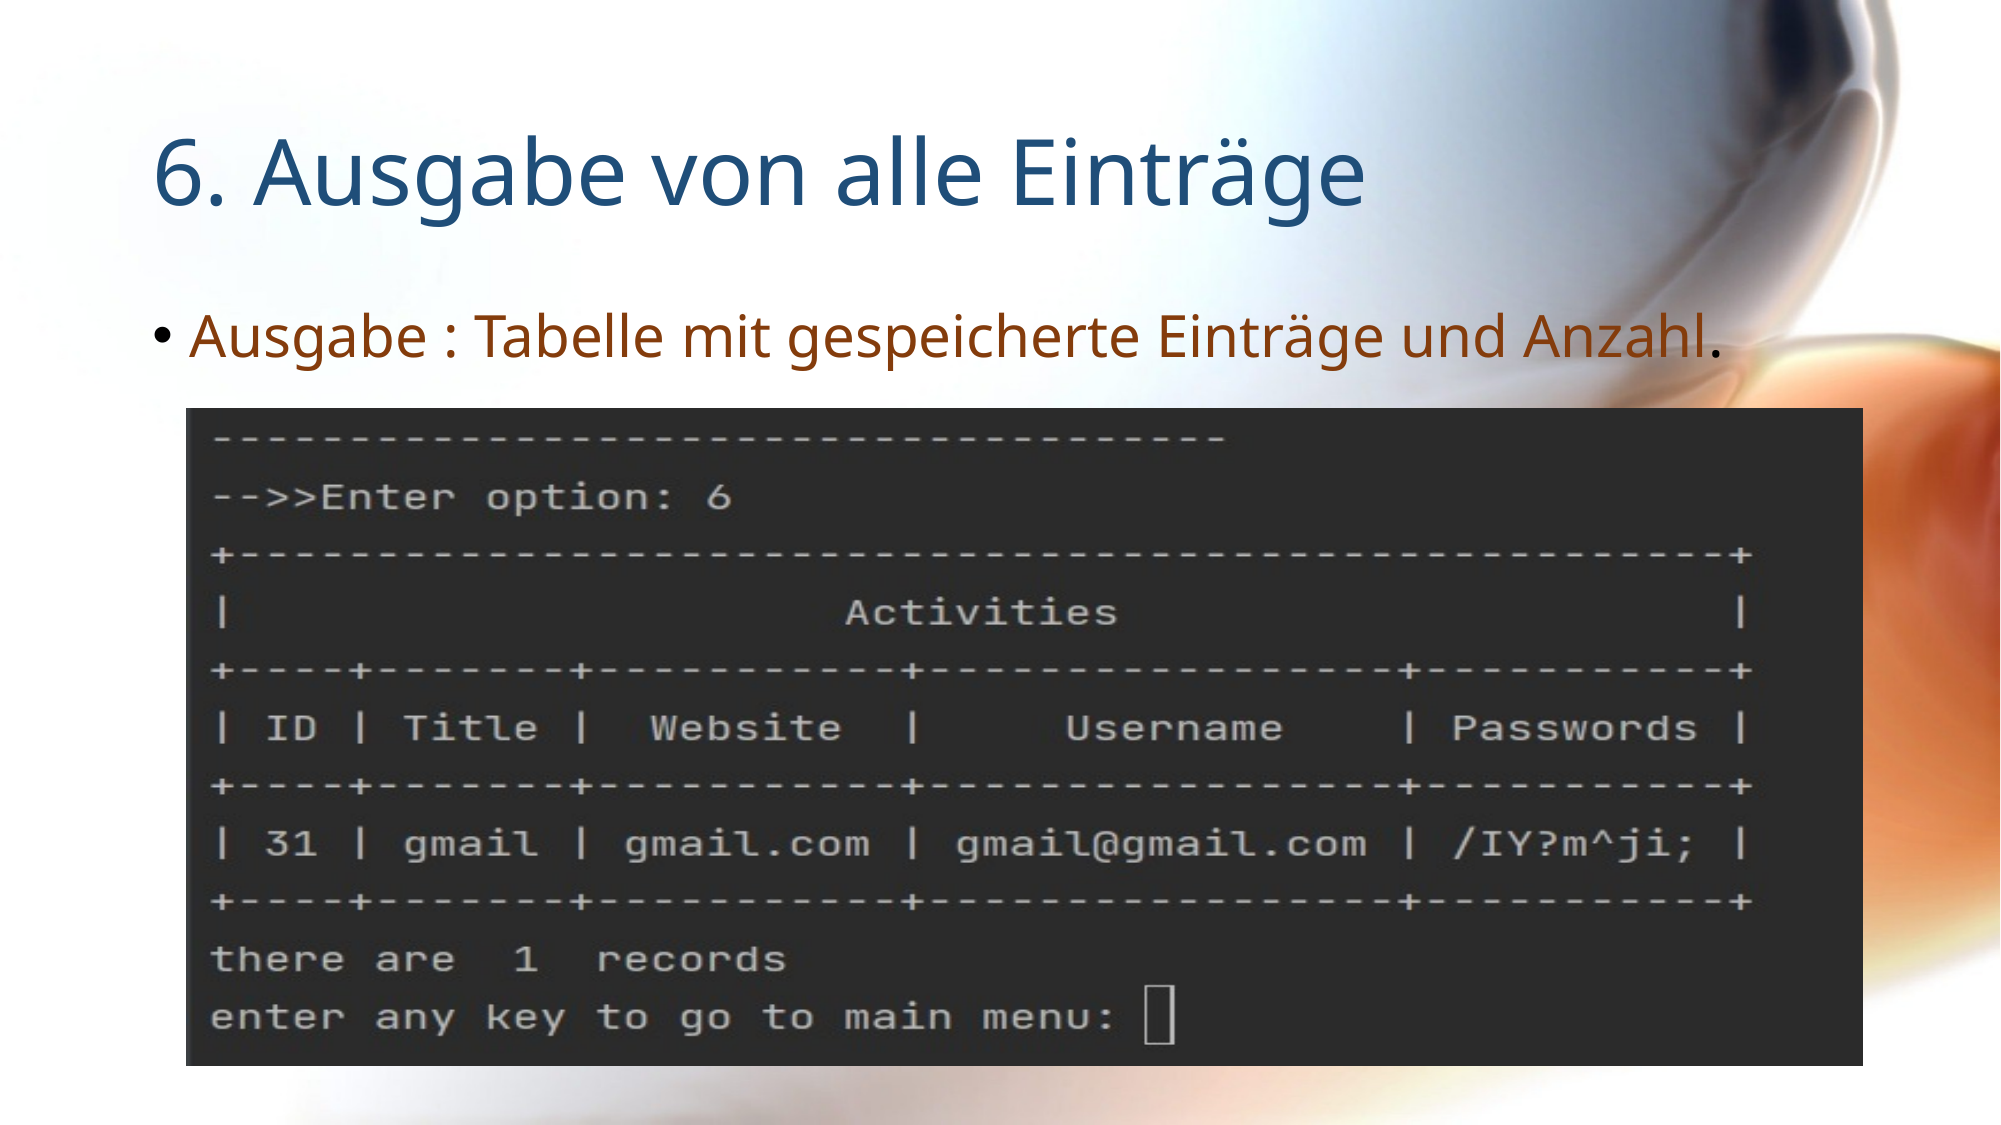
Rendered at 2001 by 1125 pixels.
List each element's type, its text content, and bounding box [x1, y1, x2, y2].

title 6. Ausgabe von alle Einträge [137, 59, 1863, 278]
picture [186, 408, 1863, 1066]
list Ausgabe : Tabelle mit gespeicherte Einträge und Anzahl. [137, 299, 1863, 517]
